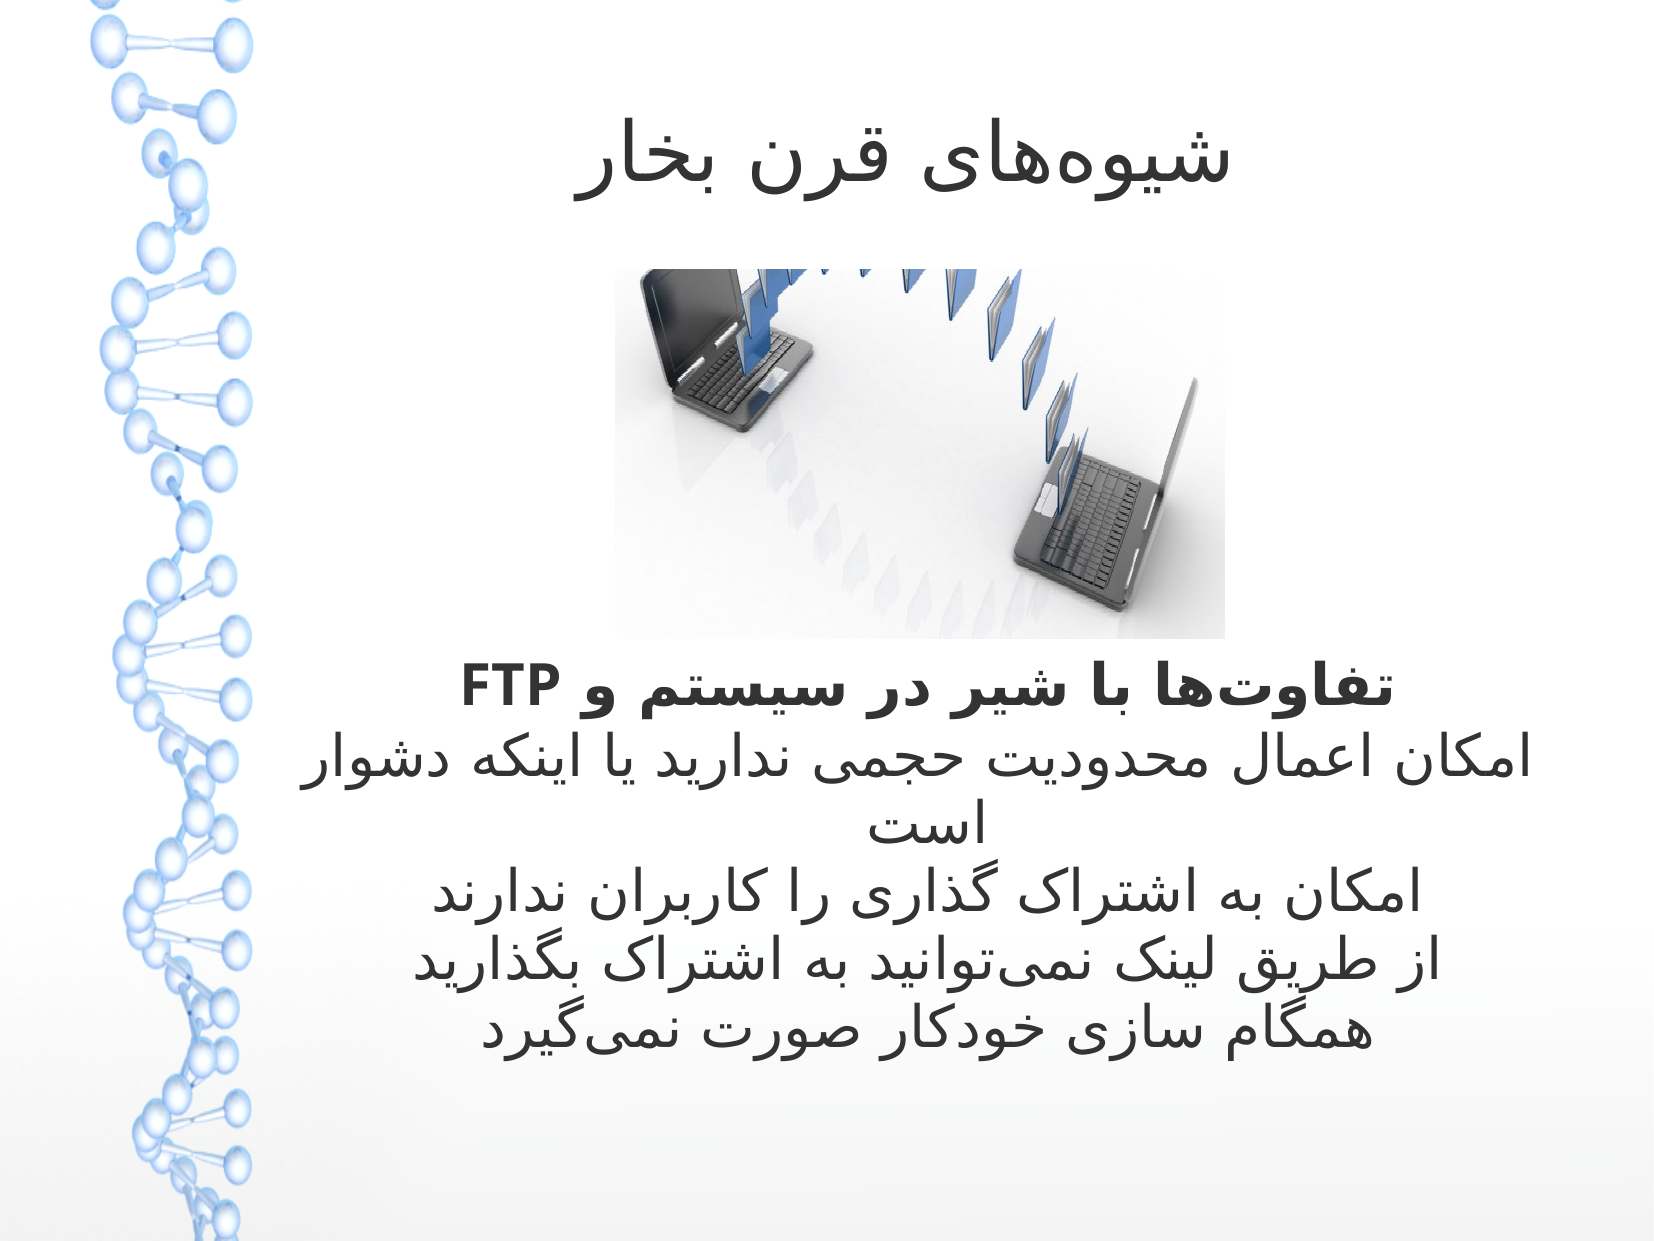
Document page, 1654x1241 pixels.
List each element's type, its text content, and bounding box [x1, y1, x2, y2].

title شیوه‌های قرن بخار [269, 49, 1571, 257]
subtitle تفاوت‌ها با شیر در سیستم و FTP امکان اعمال محدودیت حجمی ندارید یا اینکه دشوار است امکان به اشتراک گذاری را کاربران ندارند از طریق لینک نمی‌توانید به اشتراک بگذارید همگام سازی خودکار صورت نمی‌گیرد [293, 636, 1563, 1241]
picture [0, 0, 1654, 1241]
